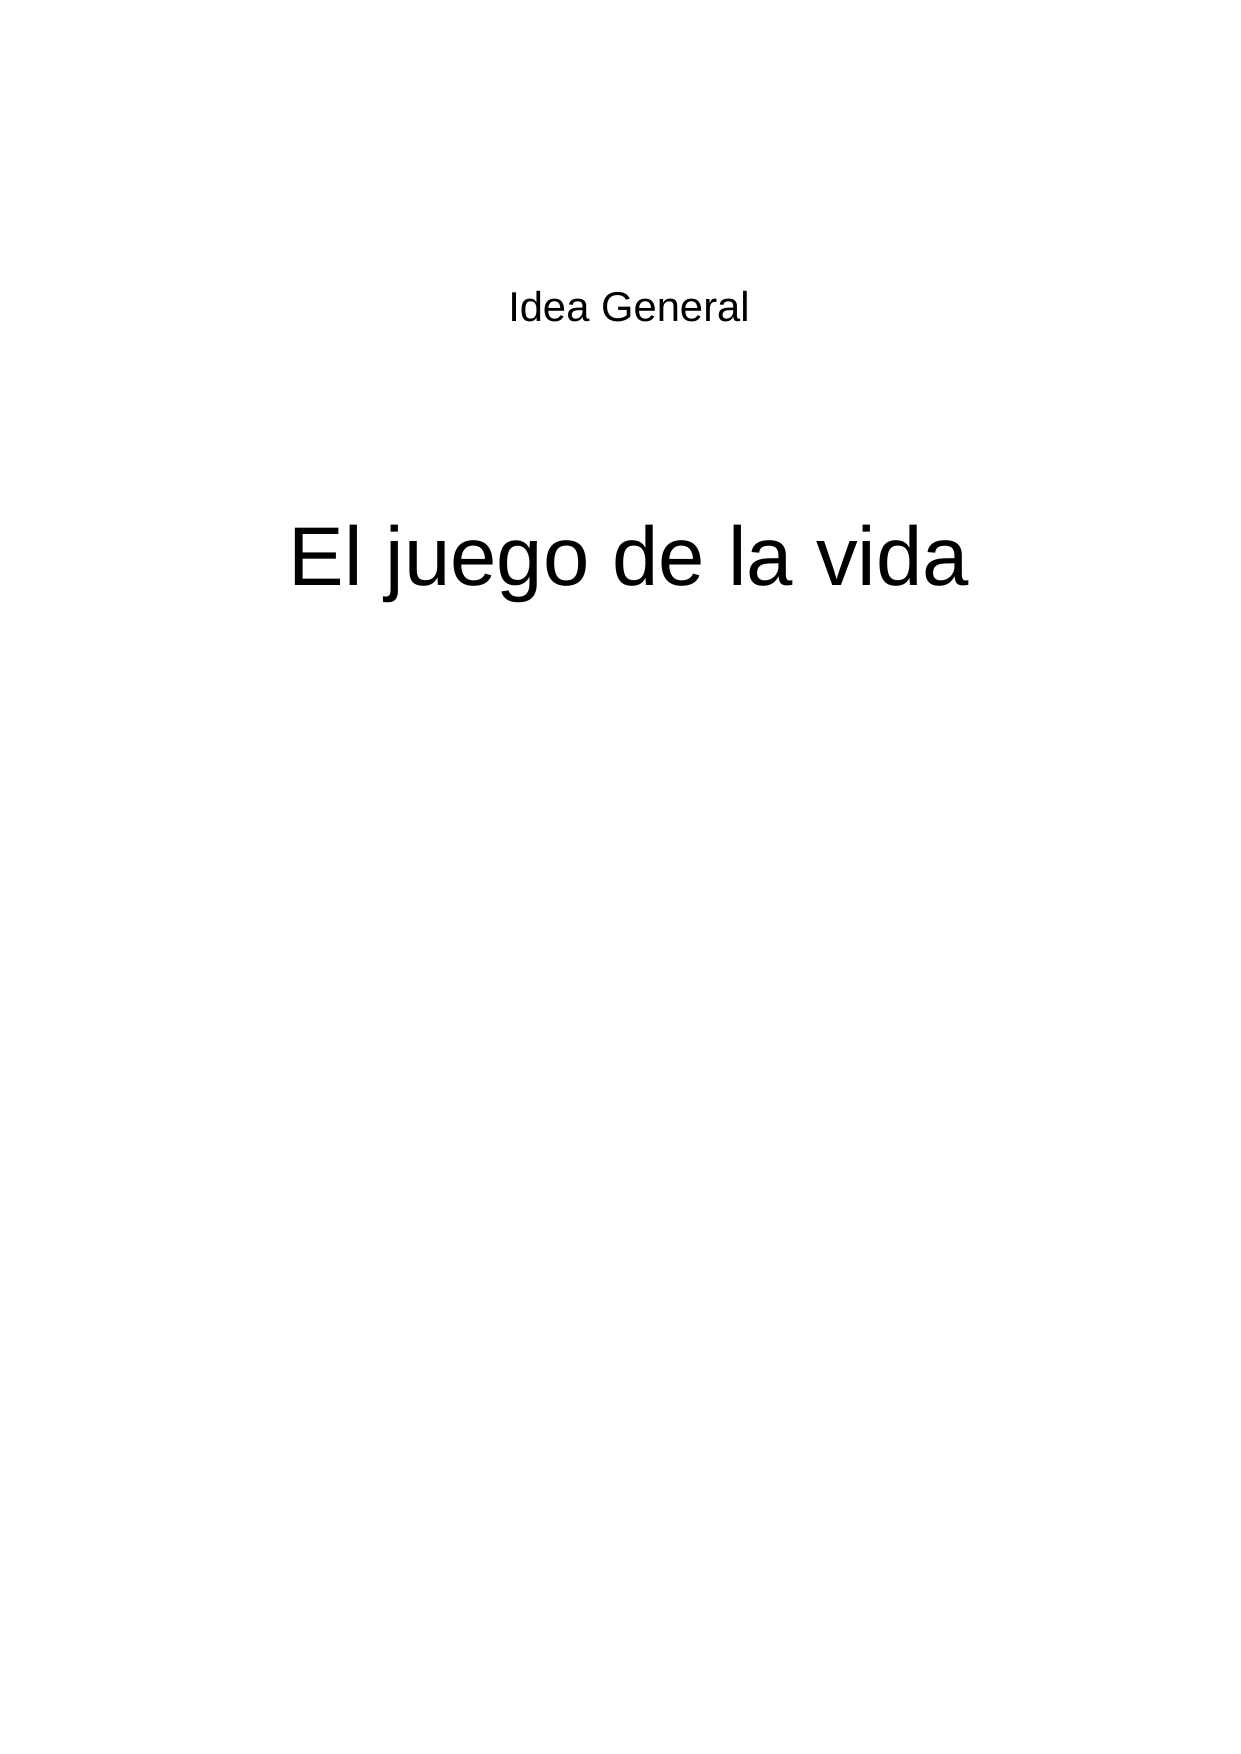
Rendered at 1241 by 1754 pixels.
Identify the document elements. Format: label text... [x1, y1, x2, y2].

title Idea General El juego de la vida [124, 283, 1134, 604]
